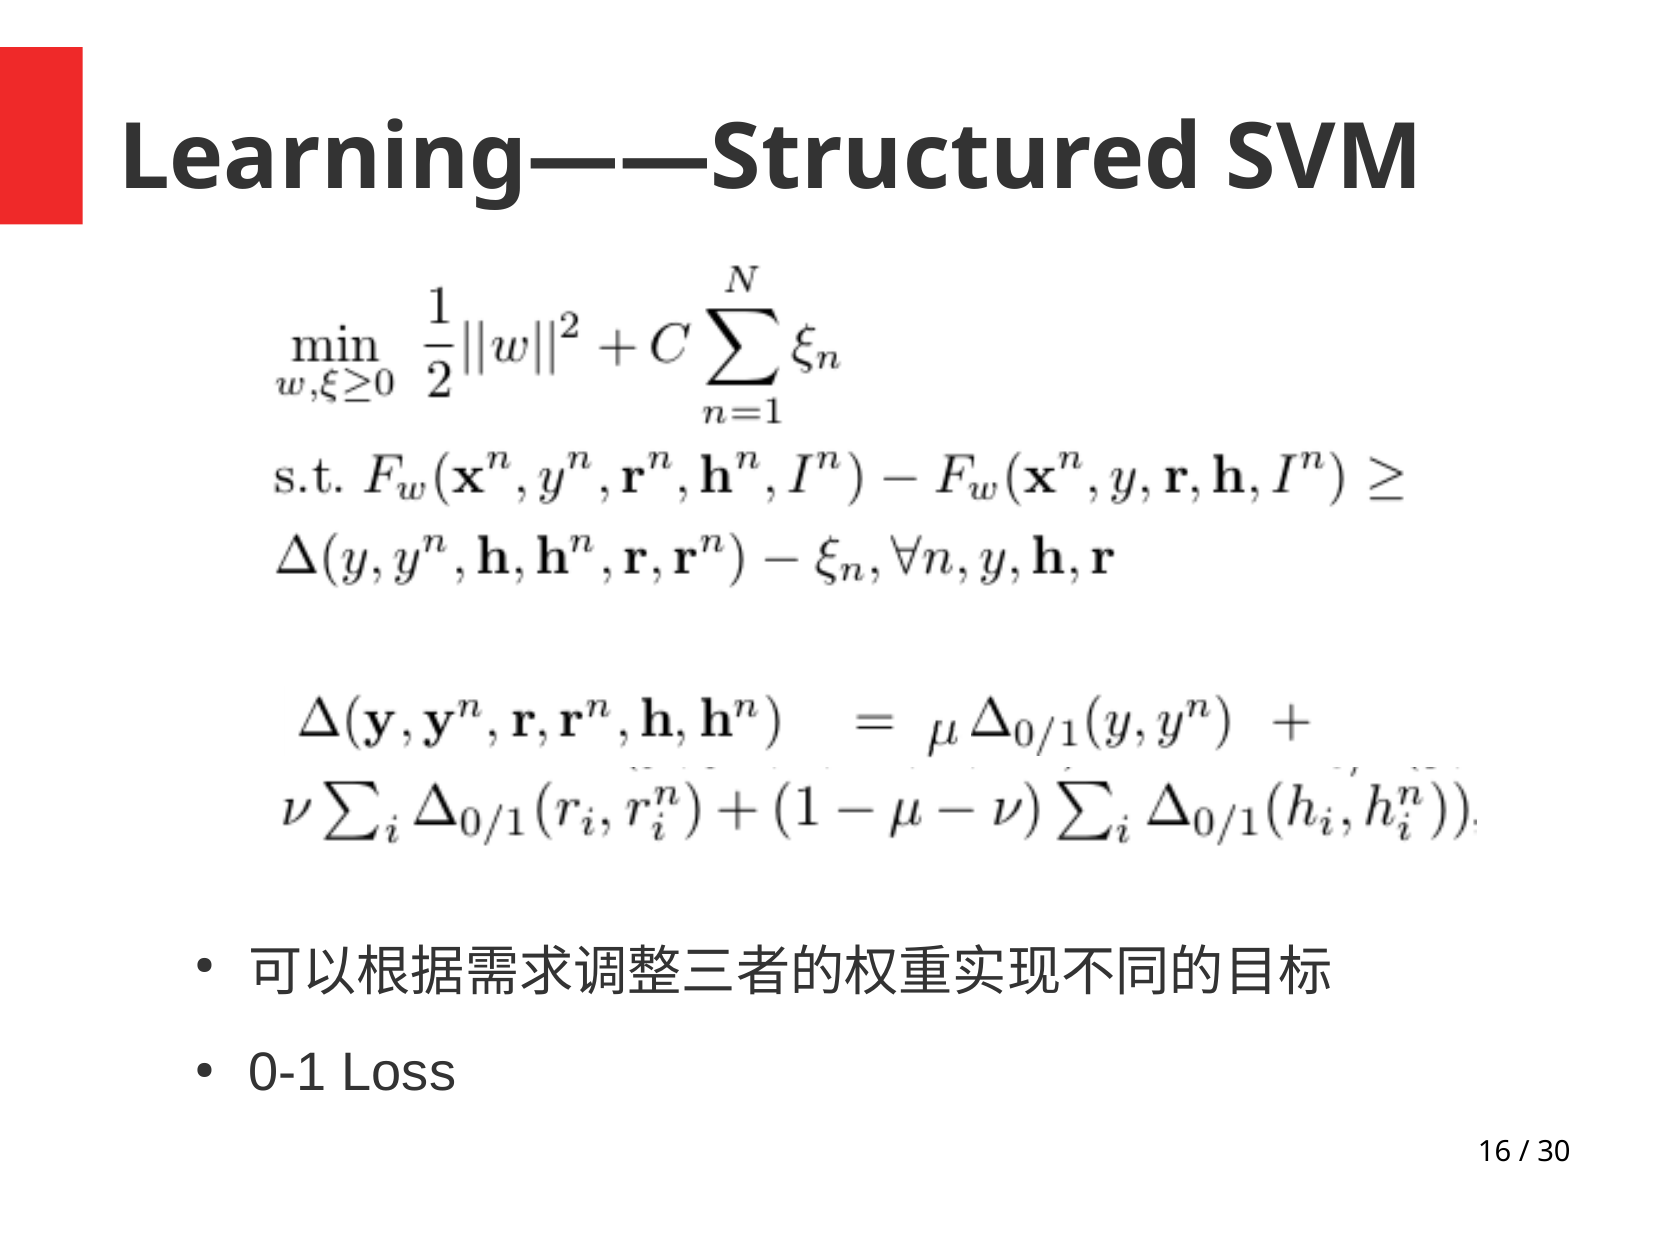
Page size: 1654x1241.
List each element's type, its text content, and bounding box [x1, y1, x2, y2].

title Learning——Structured SVM [118, 49, 1571, 257]
picture [251, 238, 1430, 612]
picture [269, 686, 1477, 851]
list 可以根据需求调整三者的权重实现不同的目标 0-1 Loss [177, 915, 1465, 1115]
